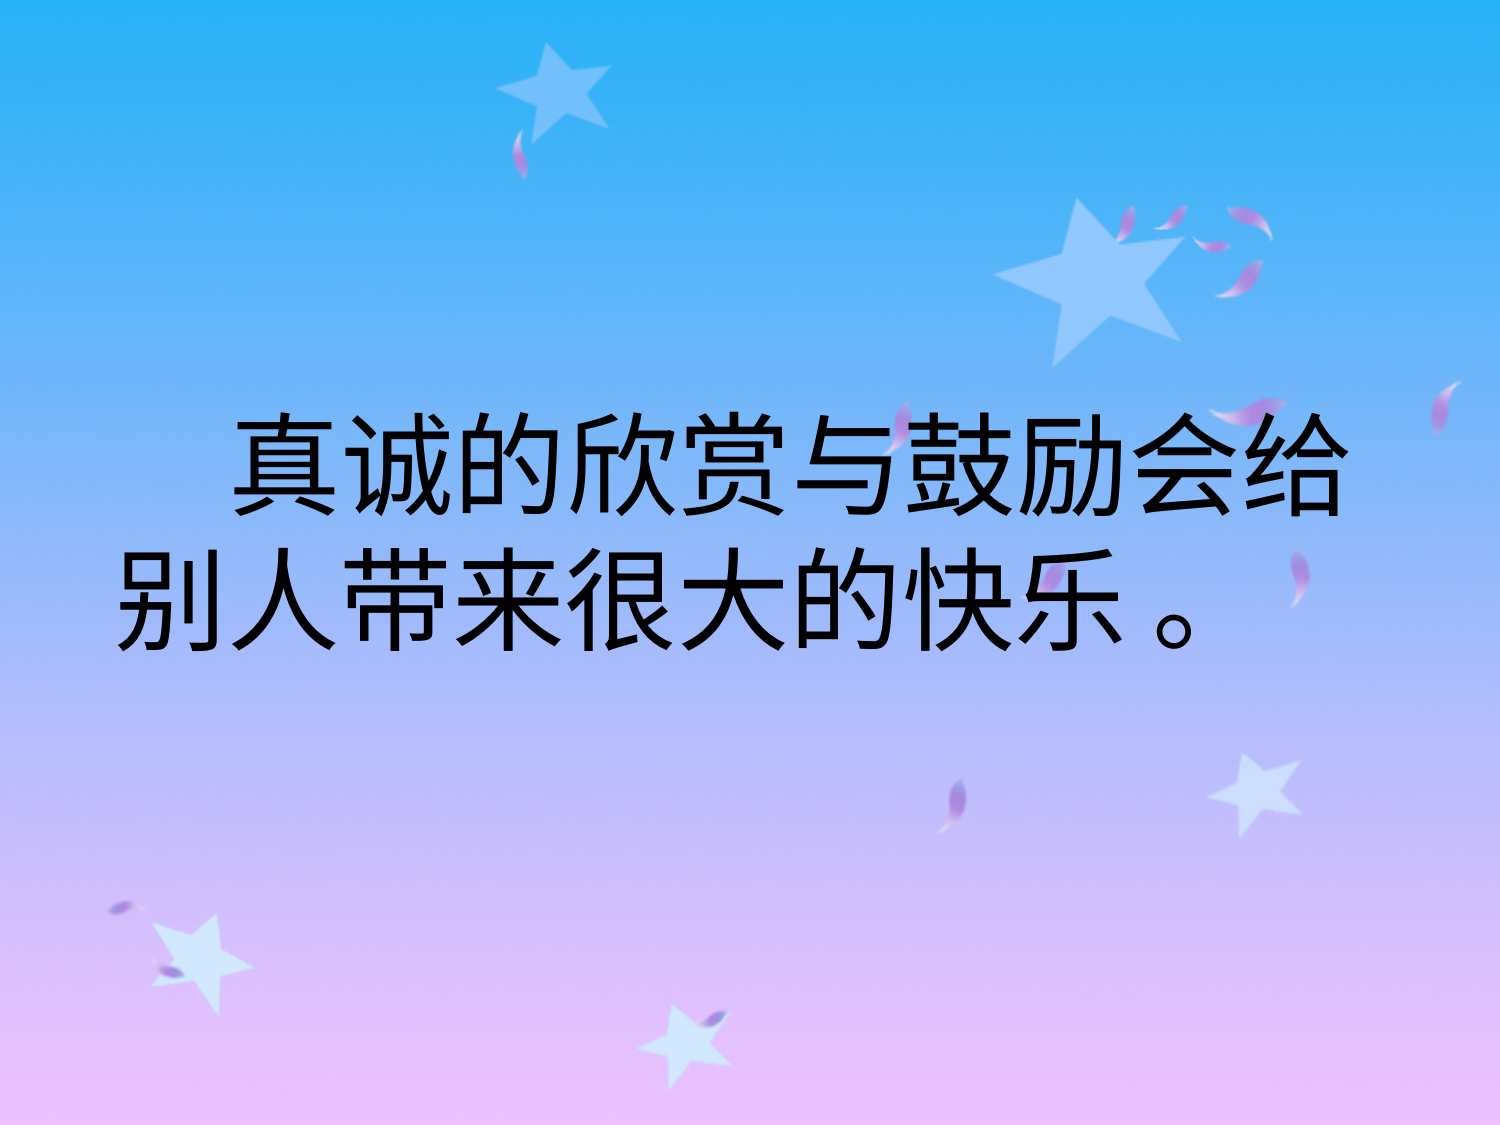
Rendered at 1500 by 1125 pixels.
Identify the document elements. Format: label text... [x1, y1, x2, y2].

text_box 真诚的欣赏与鼓励会给别人带来很大的快乐 。 [99, 387, 1400, 673]
